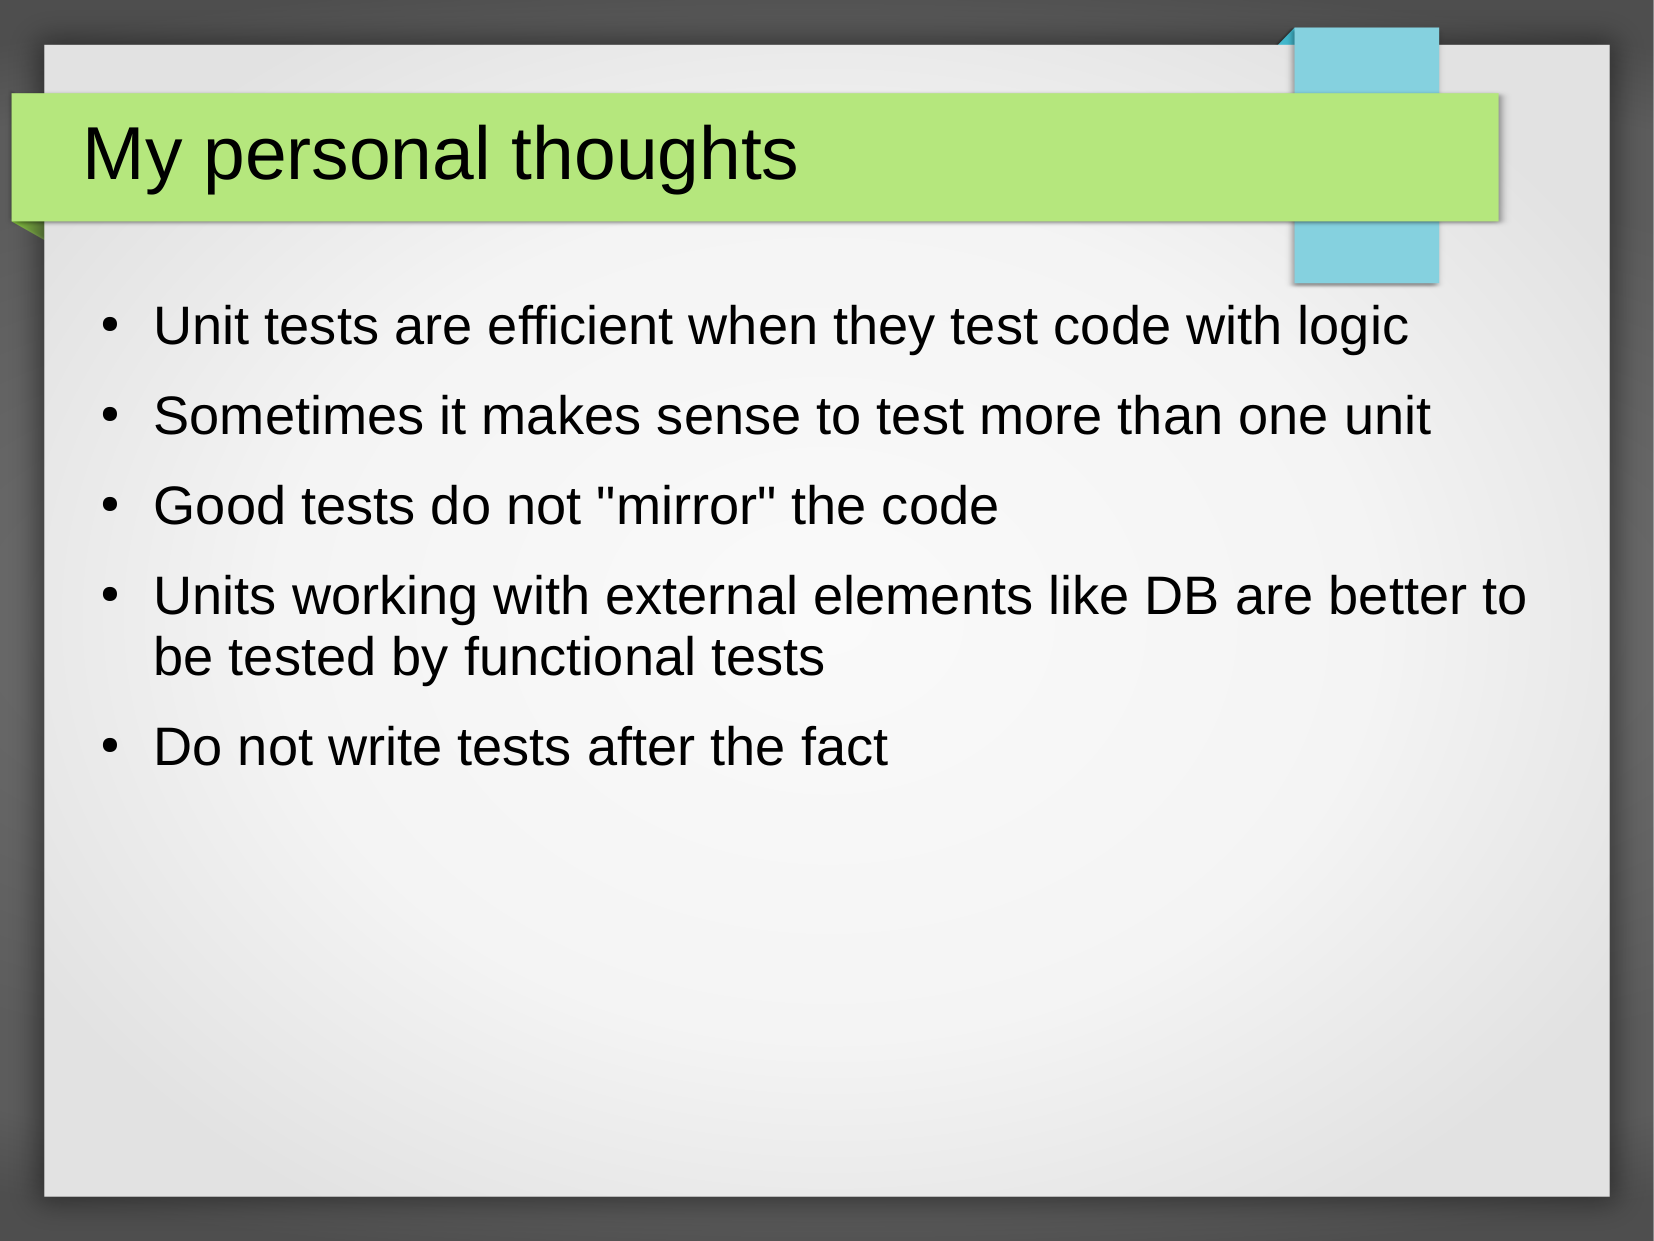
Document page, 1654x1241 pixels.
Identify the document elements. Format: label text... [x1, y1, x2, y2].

picture [0, 0, 1654, 1241]
list Unit tests are efficient when they test code with logic Sometimes it makes sense to test more than one unit Good tests do not "mirror" the code Units working with external elements like DB are better to be tested by functional tests Do not write tests after the fact [82, 295, 1571, 1015]
title My personal thoughts [82, 94, 1264, 213]
